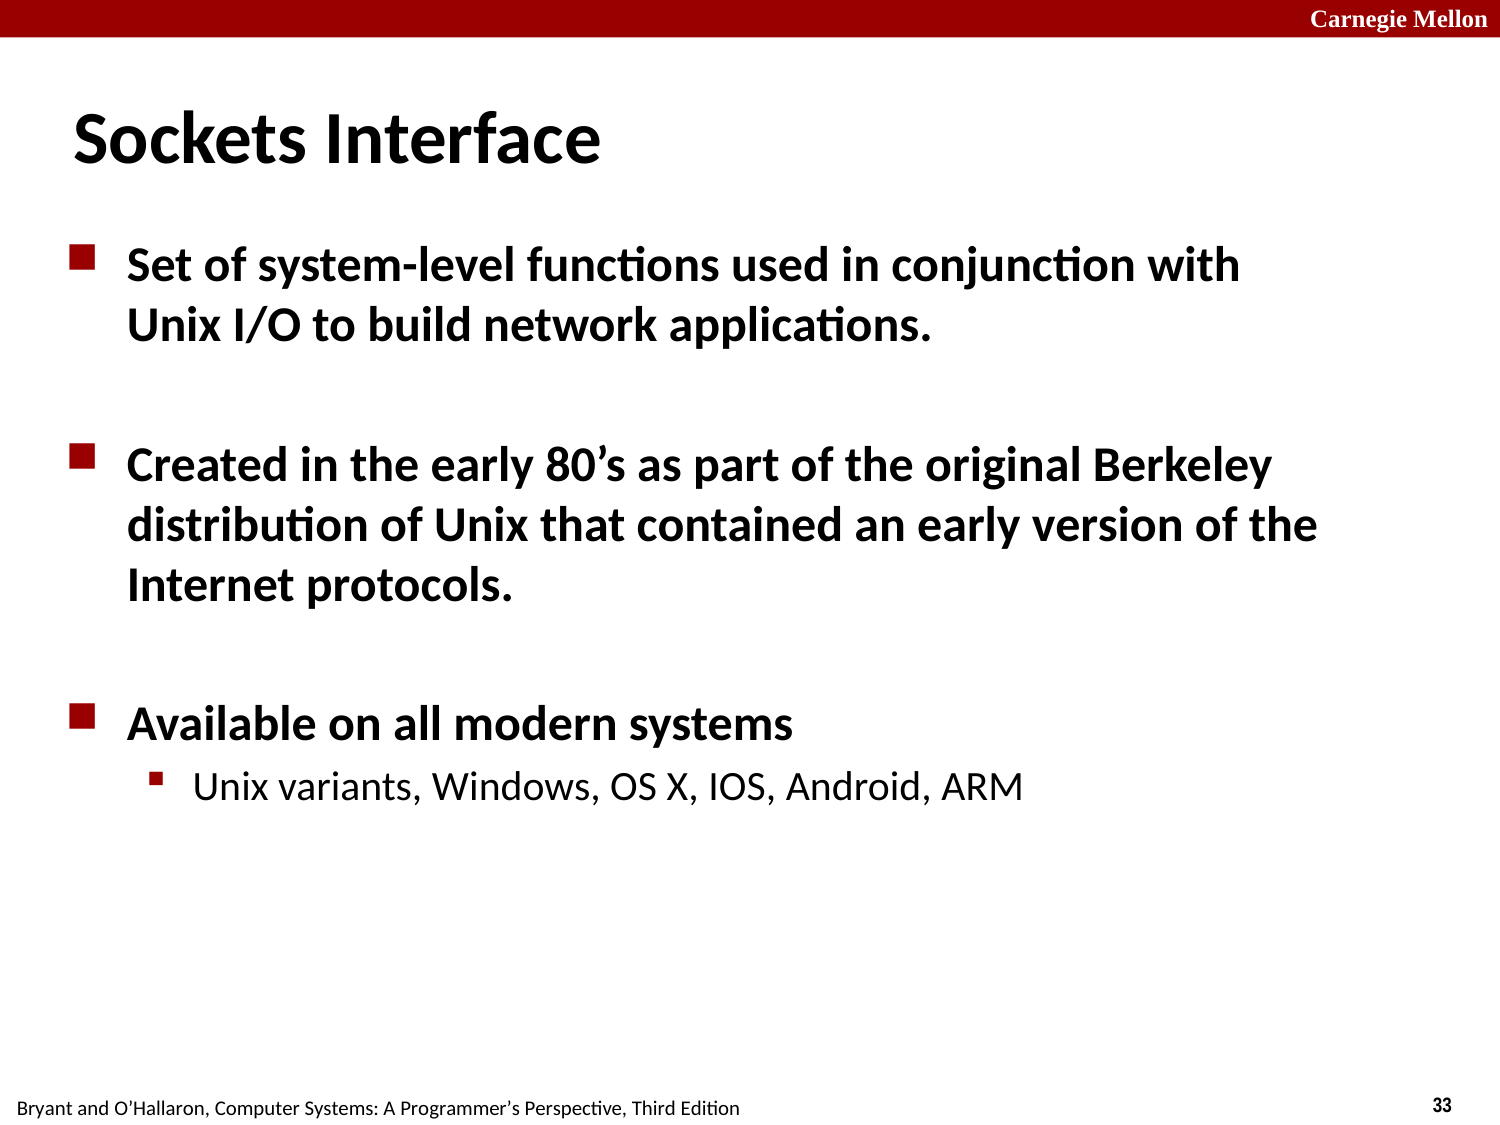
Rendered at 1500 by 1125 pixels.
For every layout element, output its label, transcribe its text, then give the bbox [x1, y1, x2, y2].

title Sockets Interface [58, 71, 1304, 197]
list Set of system-level functions used in conjunction with Unix I/O to build network applications. Created in the early 80’s as part of the original Berkeley distribution of Unix that contained an early version of the Internet protocols. Available on all modern systems Unix variants, Windows, OS X, IOS, Android, ARM [55, 223, 1351, 1040]
